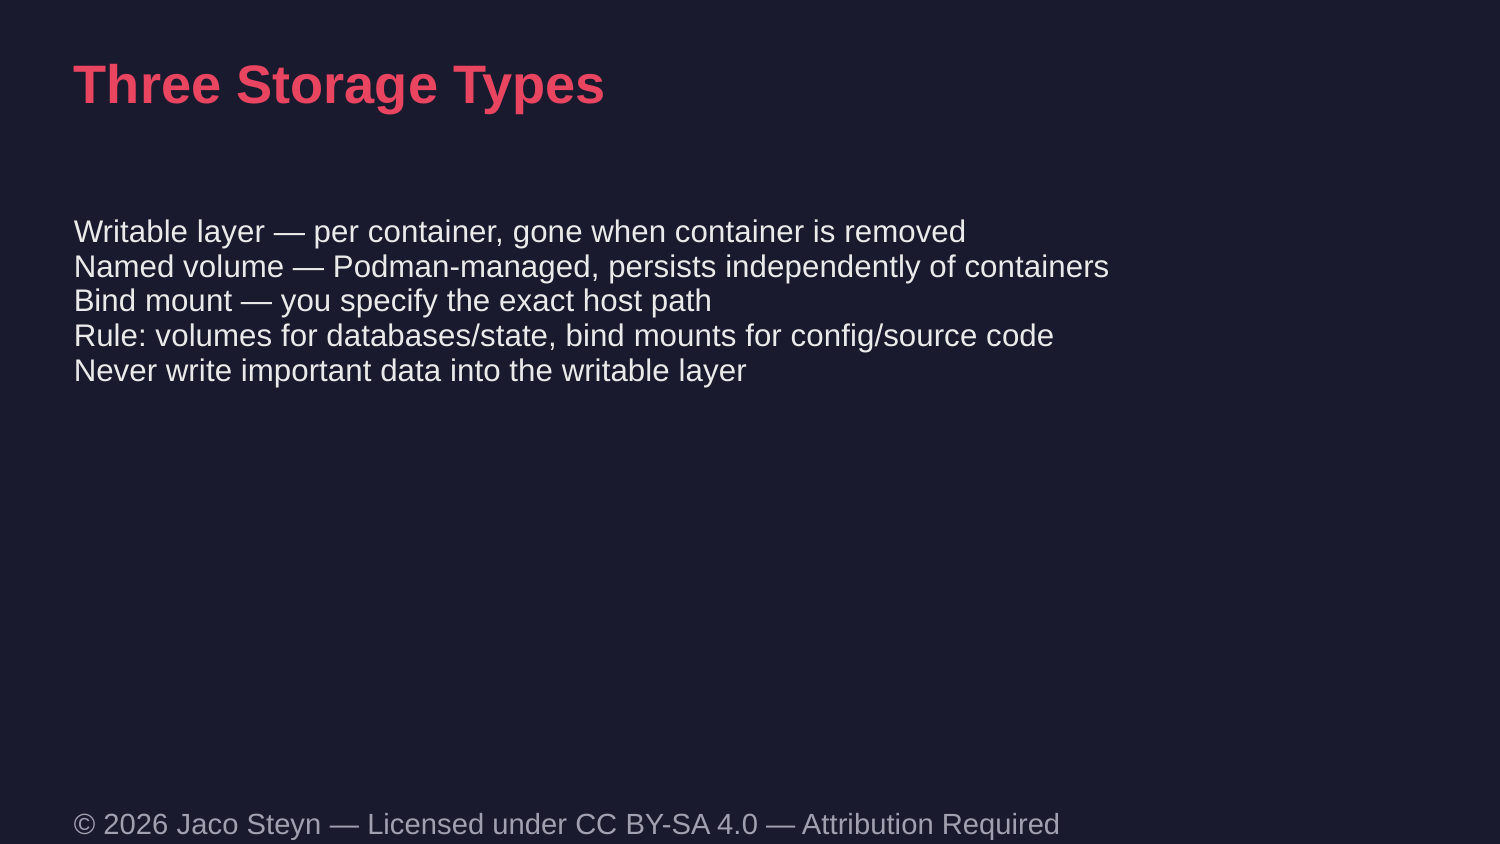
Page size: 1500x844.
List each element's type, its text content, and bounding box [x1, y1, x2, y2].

text_box © 2026 Jaco Steyn — Licensed under CC BY-SA 4.0 — Attribution Required [59, 800, 1441, 836]
title Three Storage Types [59, 47, 1441, 166]
text_box Writable layer — per container, gone when container is removed Named volume — Podman-managed, persists independently of containers Bind mount — you specify the exact host path Rule: volumes for databases/state, bind mounts for config/source code Never write important data into the writable layer [59, 206, 1441, 798]
